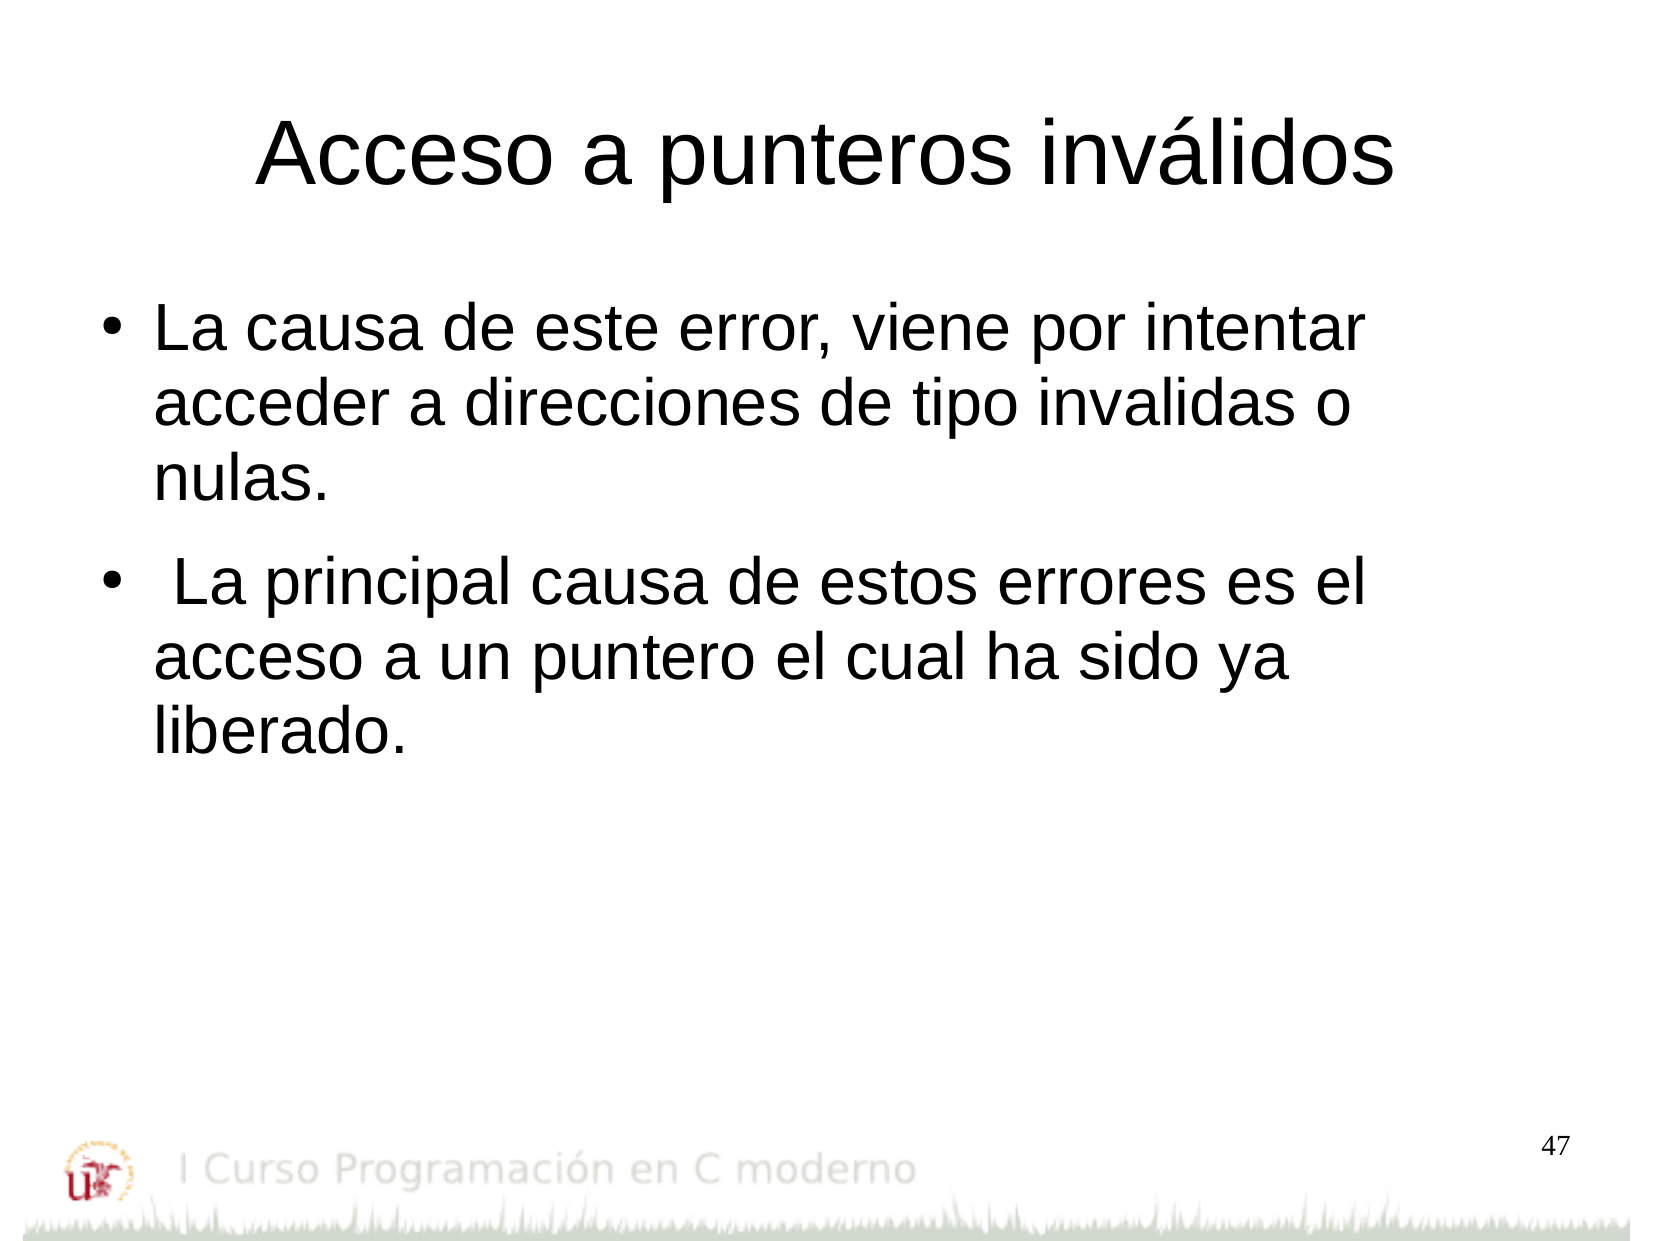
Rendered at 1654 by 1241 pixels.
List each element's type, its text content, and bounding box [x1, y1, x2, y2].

list La causa de este error, viene por intentar acceder a direcciones de tipo invalidas o nulas. La principal causa de estos errores es el acceso a un puntero el cual ha sido ya liberado. [82, 290, 1538, 1010]
picture [23, 1136, 1630, 1241]
title Acceso a punteros inválidos [82, 49, 1571, 257]
